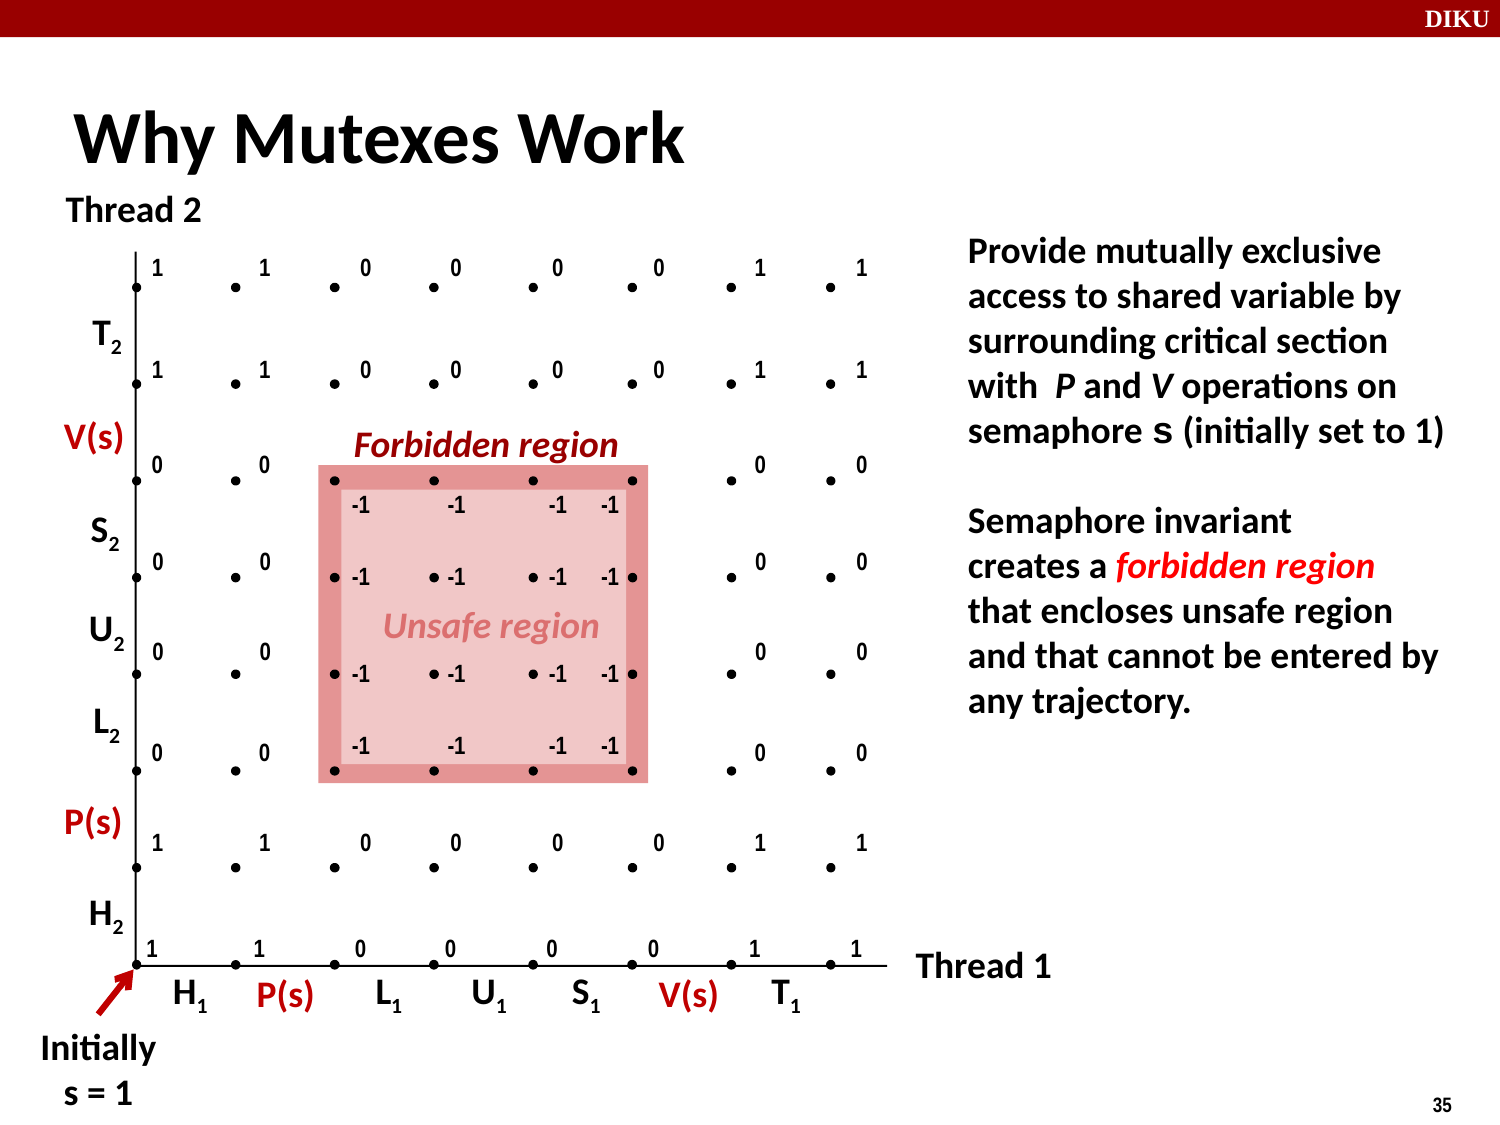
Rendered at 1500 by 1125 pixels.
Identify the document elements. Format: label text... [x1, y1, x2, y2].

text_box 0 [244, 537, 286, 583]
text_box 0 [531, 925, 573, 970]
text_box -1 [337, 722, 385, 767]
text_box 0 [739, 728, 781, 774]
text_box [728, 478, 735, 484]
text_box S1 [557, 959, 616, 1026]
text_box 1 [137, 345, 179, 391]
text_box 0 [244, 728, 286, 774]
text_box 0 [136, 440, 178, 486]
text_box 1 [238, 925, 280, 970]
text_box -1 [337, 650, 385, 695]
text_box 0 [740, 537, 782, 583]
text_box [728, 865, 735, 871]
text_box 0 [435, 244, 477, 290]
text_box [728, 574, 735, 581]
text_box 0 [841, 728, 883, 774]
text_box [828, 961, 834, 968]
text_box -1 [337, 481, 385, 526]
text_box 0 [435, 819, 477, 864]
text_box [331, 284, 338, 291]
text_box V(s) [643, 962, 735, 1023]
text_box 1 [841, 244, 883, 290]
text_box 0 [739, 440, 781, 486]
text_box T1 [756, 959, 816, 1026]
text_box U2 [74, 597, 140, 663]
text_box Thread 2 [50, 177, 217, 237]
text_box -1 [534, 650, 582, 695]
text_box U1 [456, 959, 522, 1026]
text_box 1 [244, 244, 286, 290]
text_box [629, 865, 636, 871]
text_box 0 [340, 925, 382, 970]
text_box -1 [534, 722, 582, 767]
text_box Forbidden region [339, 412, 634, 473]
text_box [530, 284, 536, 291]
text_box [728, 671, 735, 677]
text_box 0 [633, 925, 675, 970]
text_box 1 [739, 345, 781, 391]
text_box 0 [137, 537, 179, 583]
text_box 0 [537, 819, 579, 864]
text_box -1 [586, 650, 634, 695]
text_box -1 [432, 650, 481, 695]
text_box -1 [432, 481, 481, 526]
text_box H2 [74, 880, 139, 947]
text_box 0 [430, 925, 472, 970]
text_box 0 [137, 627, 179, 673]
text_box Unsafe region [367, 593, 615, 654]
text_box 0 [244, 627, 286, 673]
text_box [728, 961, 734, 968]
text_box -1 [534, 481, 582, 526]
text_box 0 [638, 244, 680, 290]
text_box 0 [841, 440, 883, 486]
text_box Initially s = 1 [25, 1015, 172, 1121]
text_box S2 [75, 497, 135, 564]
text_box [331, 381, 338, 387]
text_box 0 [537, 345, 579, 391]
text_box 1 [734, 925, 776, 970]
text_box [728, 284, 734, 291]
text_box 0 [740, 627, 782, 673]
text_box 1 [244, 819, 286, 864]
text_box 1 [131, 925, 173, 970]
text_box [233, 284, 239, 291]
text_box 1 [841, 345, 883, 391]
text_box 1 [841, 819, 883, 864]
text_box T2 [77, 300, 137, 367]
text_box 0 [537, 244, 579, 290]
text_box L1 [360, 959, 418, 1026]
text_box [233, 574, 239, 581]
text_box 0 [638, 345, 680, 391]
text_box P(s) [241, 962, 330, 1023]
text_box P(s) [49, 789, 138, 850]
text_box 0 [345, 345, 387, 391]
text_box Thread 1 [900, 933, 1067, 994]
text_box [318, 465, 649, 784]
text_box -1 [534, 553, 582, 598]
text_box -1 [432, 553, 481, 598]
text_box -1 [337, 553, 385, 598]
text_box 0 [841, 537, 883, 583]
text_box Why Mutexes Work [58, 71, 1304, 197]
text_box 0 [345, 819, 387, 864]
text_box 0 [345, 244, 387, 290]
text_box 1 [739, 244, 781, 290]
text_box [331, 865, 338, 871]
text_box 0 [841, 627, 883, 673]
text_box [828, 574, 834, 581]
text_box Provide mutually exclusive access to shared variable by surrounding critical section with P and V operations on semaphore s (initially set to 1) Semaphore invariant creates a forbidden region that encloses unsafe region and that cannot be entered by any trajectory. [953, 226, 1463, 767]
text_box V(s) [49, 404, 140, 465]
text_box L2 [78, 689, 135, 755]
text_box -1 [432, 722, 481, 767]
text_box -1 [586, 553, 634, 598]
text_box 0 [136, 728, 178, 774]
text_box 1 [739, 819, 781, 864]
text_box 0 [638, 819, 680, 864]
text_box H1 [158, 959, 223, 1026]
text_box [331, 961, 338, 968]
text_box 0 [435, 345, 477, 391]
text_box 1 [244, 345, 286, 391]
text_box [629, 284, 635, 291]
text_box 1 [835, 925, 877, 970]
text_box 1 [137, 244, 179, 290]
text_box [828, 284, 834, 291]
text_box -1 [586, 722, 634, 767]
text_box -1 [586, 481, 634, 526]
text_box 0 [244, 440, 286, 486]
text_box 1 [137, 819, 179, 864]
text_box [728, 768, 735, 774]
